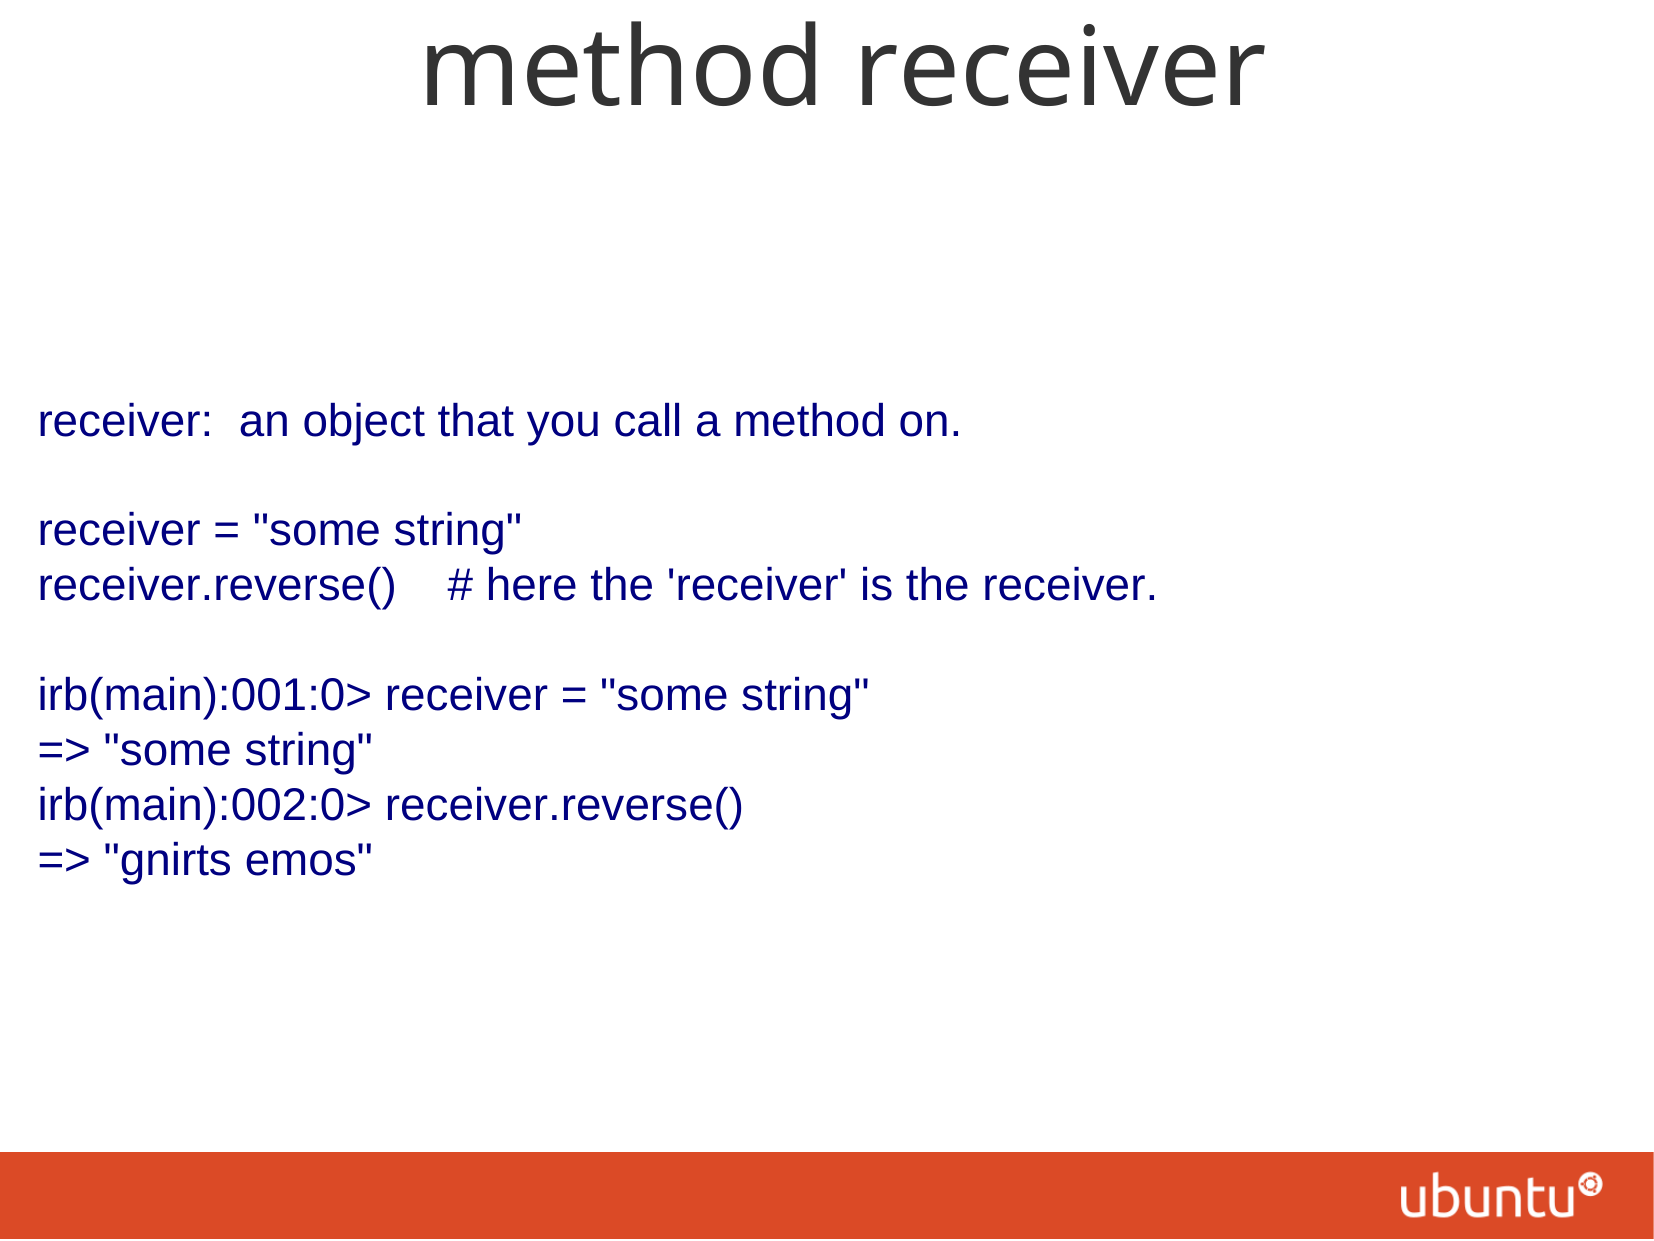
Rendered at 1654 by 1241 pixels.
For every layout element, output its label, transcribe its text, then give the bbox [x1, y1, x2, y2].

picture [0, 1152, 1654, 1239]
title method receiver [73, 0, 1613, 141]
subtitle receiver: an object that you call a method on. receiver = "some string" receiver.reverse() # here the 'receiver' is the receiver. irb(main):001:0> receiver = "some string" => "some string" irb(main):002:0> receiver.reverse() => "gnirts emos" [37, 150, 1613, 1126]
